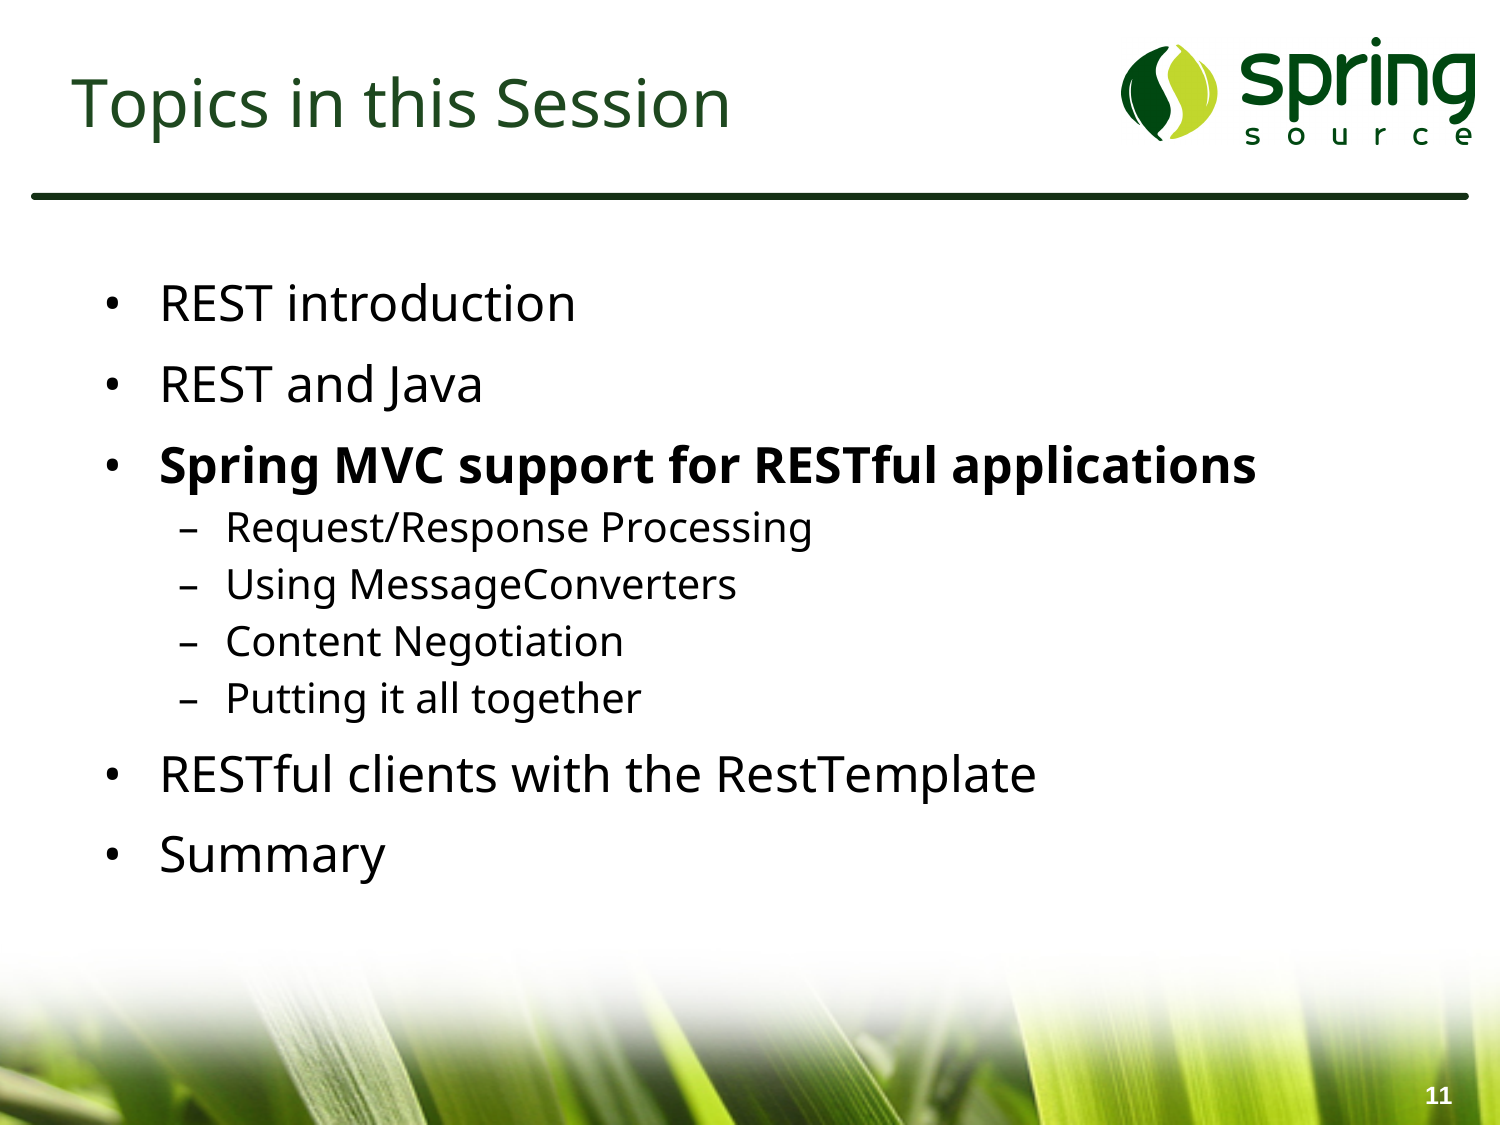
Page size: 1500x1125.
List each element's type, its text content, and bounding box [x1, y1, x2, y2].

title Topics in this Session [56, 48, 1089, 212]
text_box REST introduction REST and Java Spring MVC support for RESTful applications Request/Response Processing Using MessageConverters Content Negotiation Putting it all together RESTful clients with the RestTemplate Summary [88, 261, 1419, 875]
picture [1121, 37, 1475, 145]
picture [0, 944, 1500, 1125]
